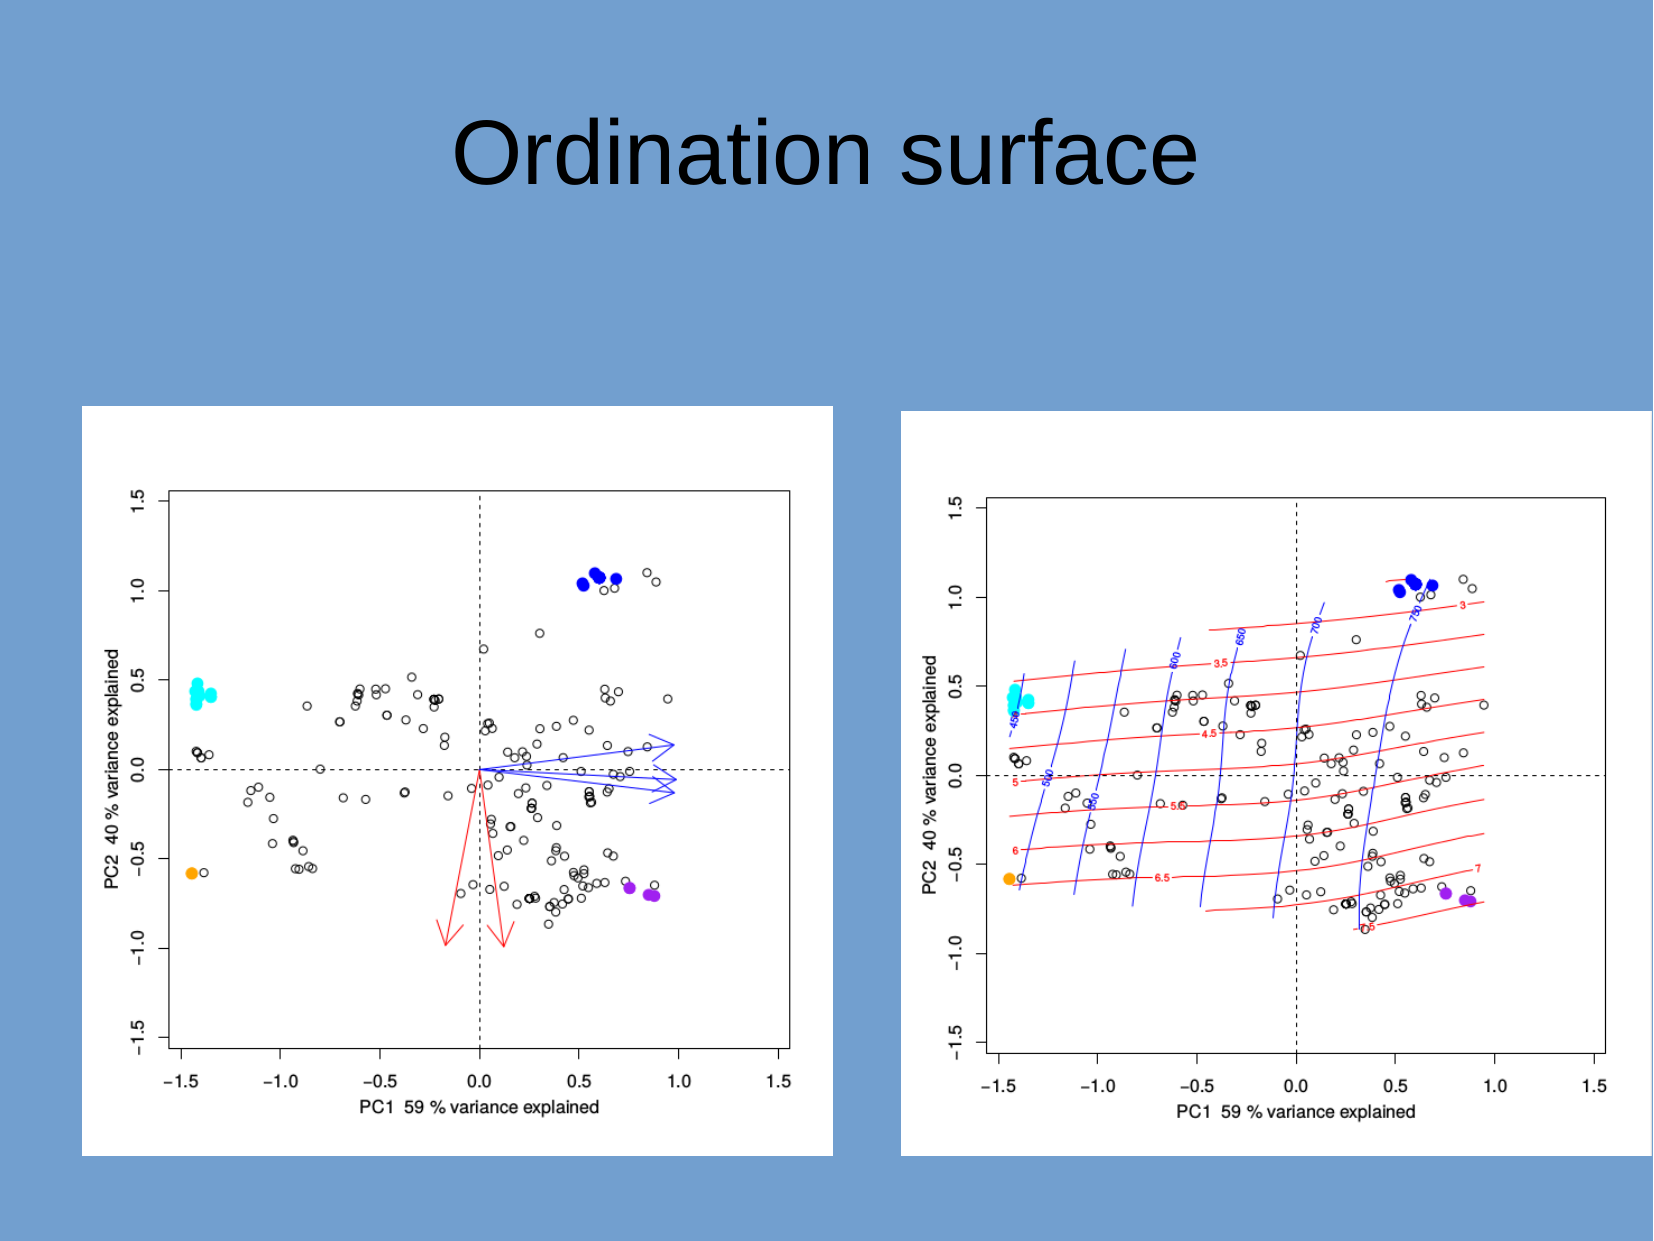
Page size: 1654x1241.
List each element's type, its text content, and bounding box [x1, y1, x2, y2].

picture [901, 411, 1652, 1156]
title Ordination surface [82, 49, 1571, 257]
picture [82, 406, 833, 1156]
